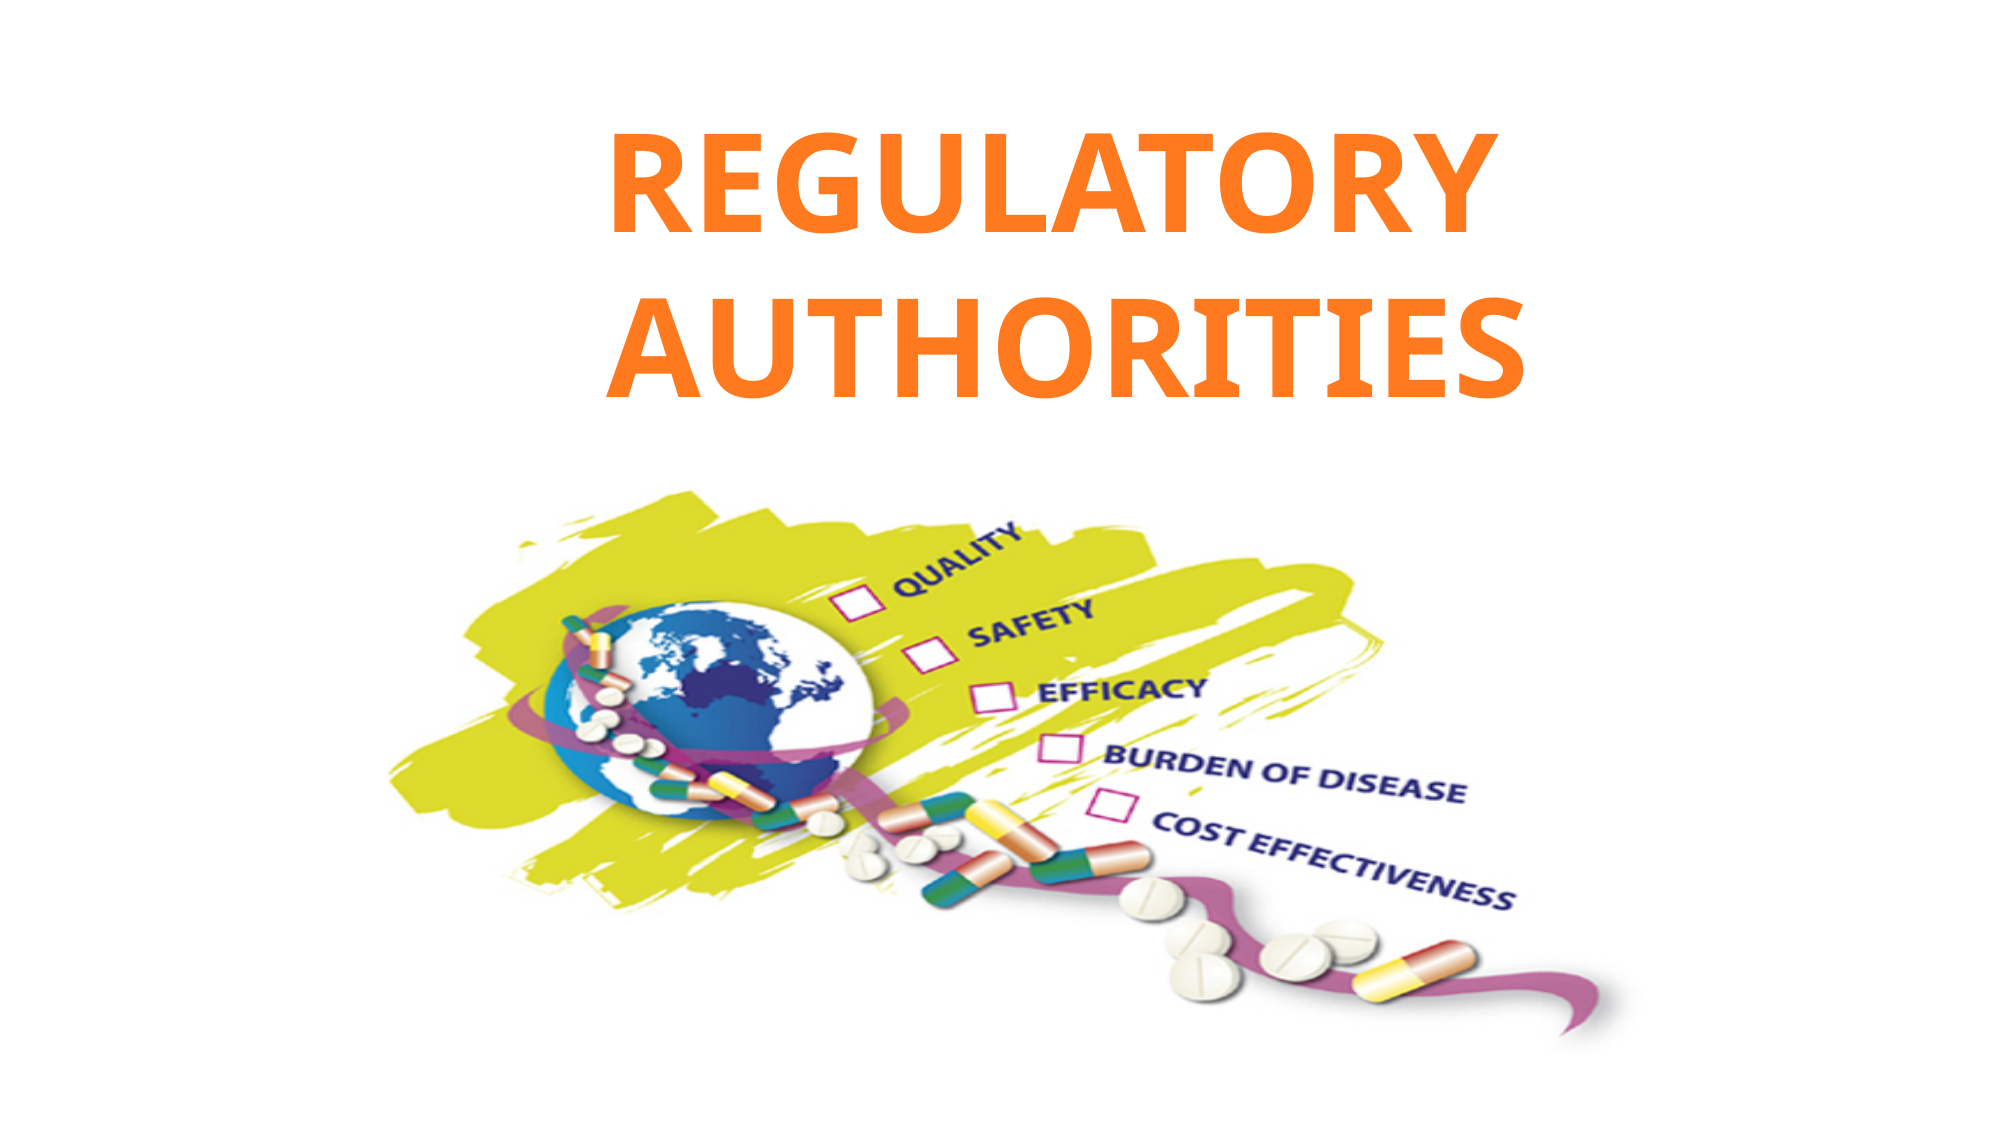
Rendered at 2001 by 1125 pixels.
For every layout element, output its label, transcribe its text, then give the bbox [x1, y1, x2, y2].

picture [387, 487, 1648, 1055]
text_box REGULATORY AUTHORITIES [556, 87, 1546, 433]
